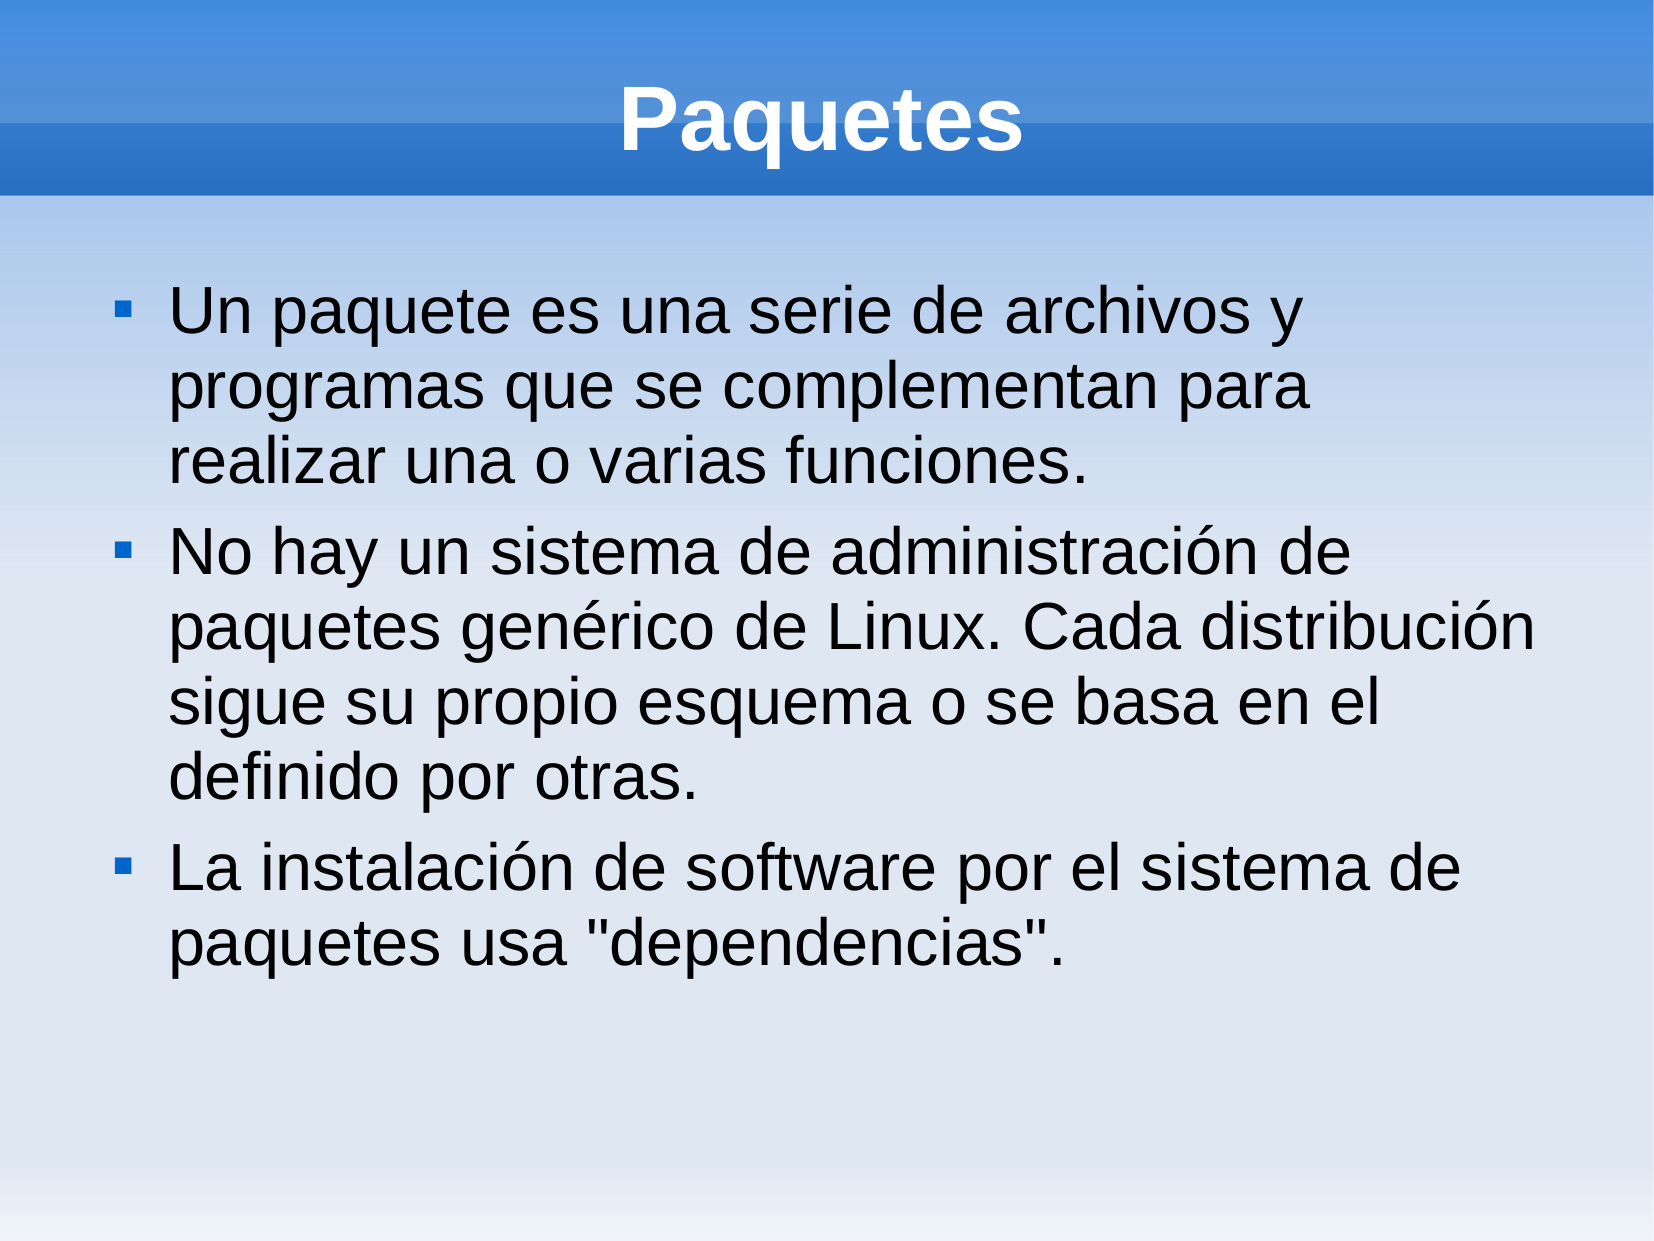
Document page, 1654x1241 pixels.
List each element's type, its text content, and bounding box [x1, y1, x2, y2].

list Un paquete es una serie de archivos y programas que se complementan para realizar una o varias funciones. No hay un sistema de administración de paquetes genérico de Linux. Cada distribución sigue su propio esquema o se basa en el definido por otras. La instalación de software por el sistema de paquetes usa "dependencias". [82, 265, 1562, 1130]
title Paquetes [73, 32, 1571, 178]
picture [0, 0, 1654, 1241]
